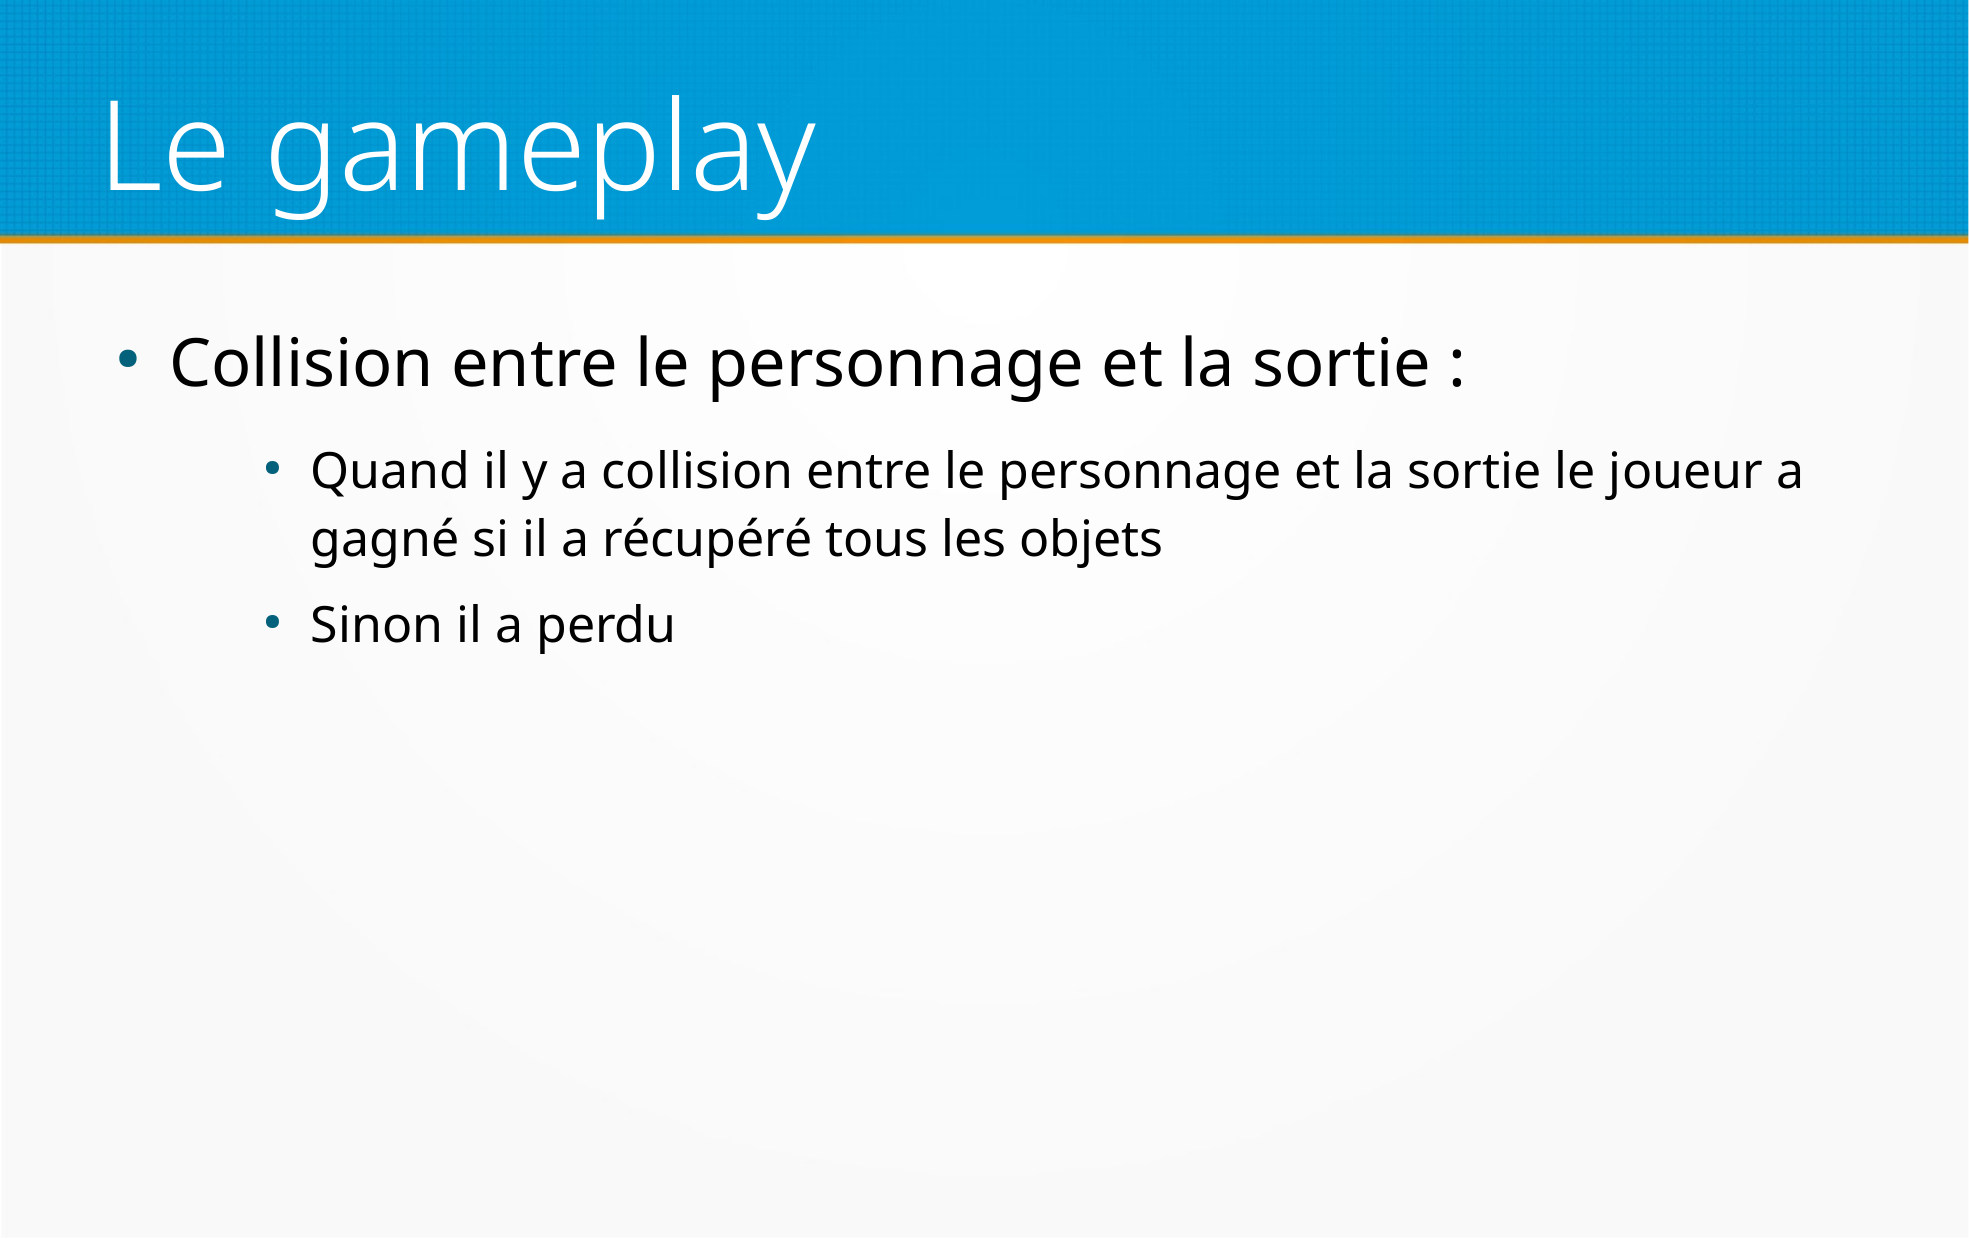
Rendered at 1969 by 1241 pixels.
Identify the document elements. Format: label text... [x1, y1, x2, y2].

picture [0, 233, 1969, 1241]
list Collision entre le personnage et la sortie : Quand il y a collision entre le personnage et la sortie le joueur a gagné si il a récupéré tous les objets Sinon il a perdu [98, 315, 1861, 1081]
title Le gameplay [98, 19, 1870, 227]
